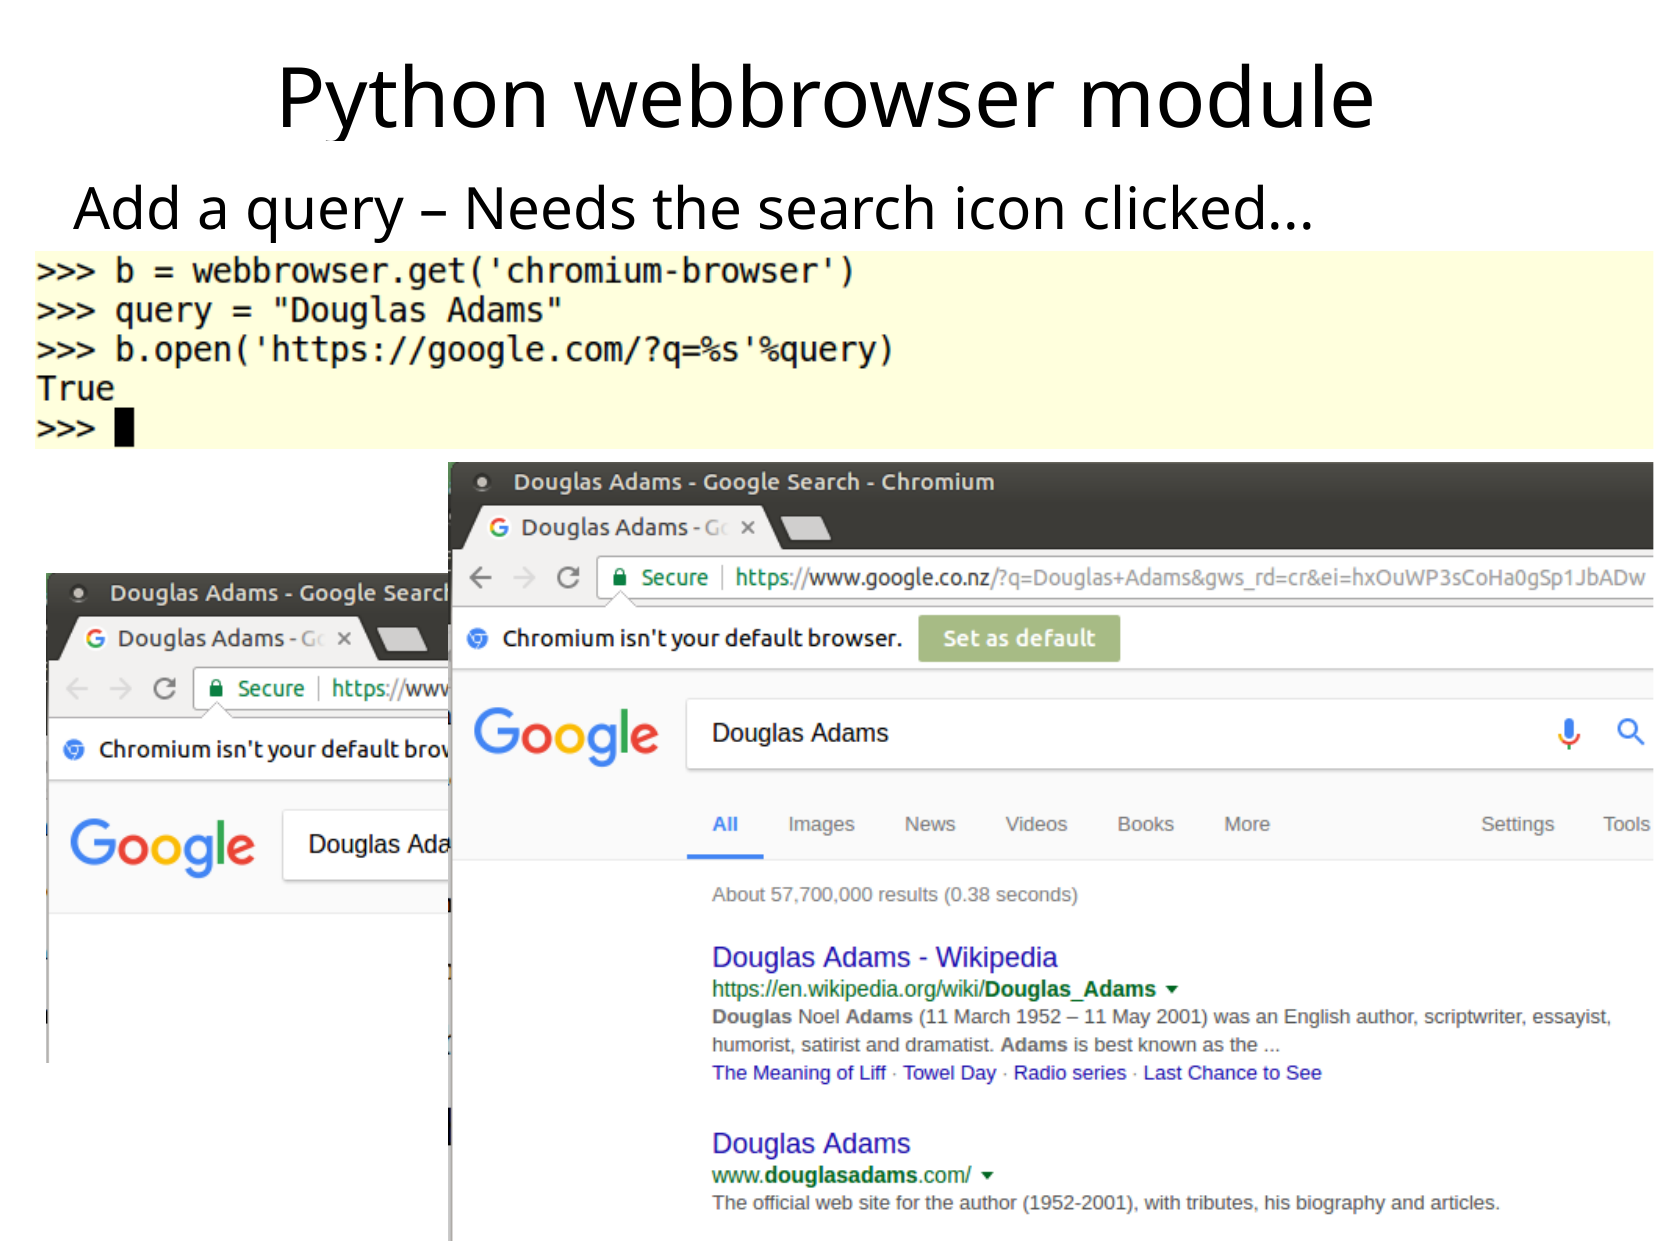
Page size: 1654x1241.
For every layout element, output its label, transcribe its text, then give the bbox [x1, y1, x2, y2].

title Python webbrowser module [82, 49, 1571, 141]
picture [46, 462, 1654, 1241]
text_box Add a query – Needs the search icon clicked... [59, 141, 1571, 251]
picture [35, 251, 1654, 449]
